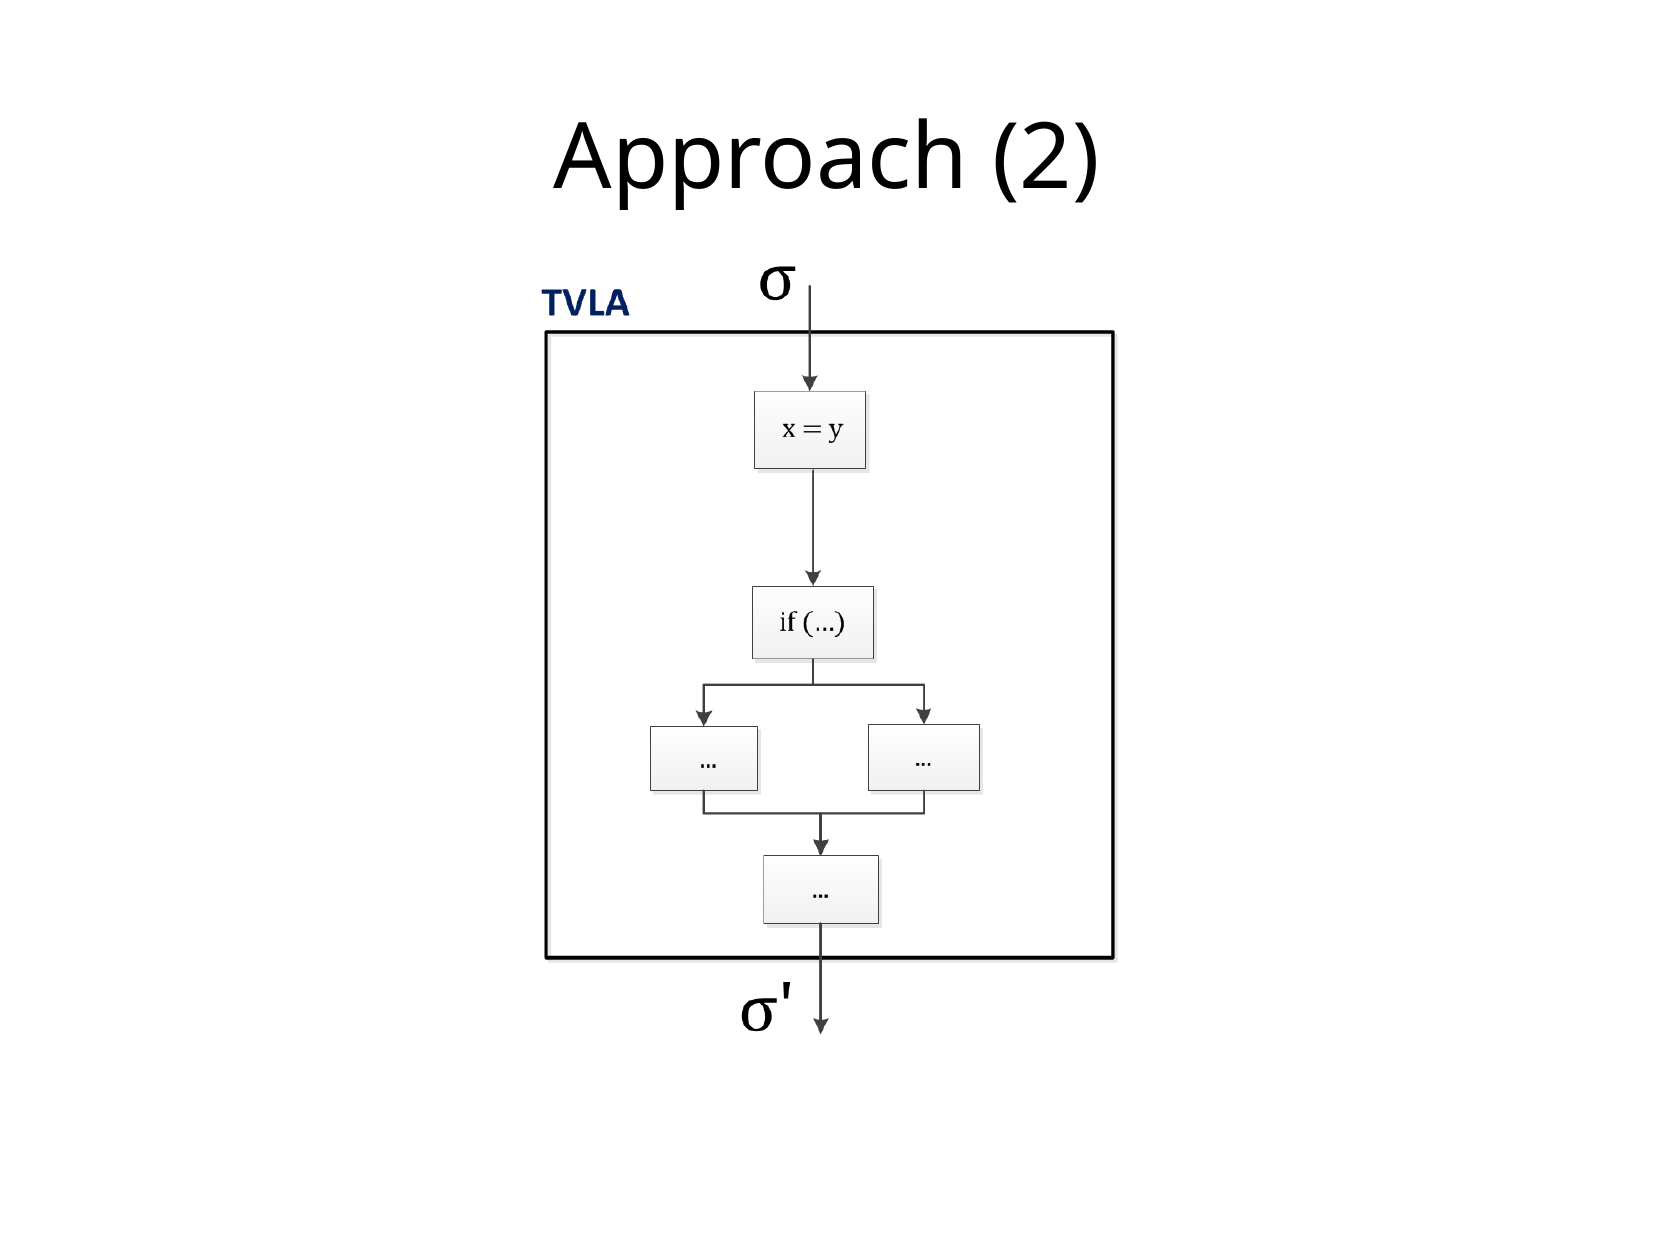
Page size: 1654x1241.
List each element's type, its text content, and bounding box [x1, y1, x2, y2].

picture [506, 225, 1152, 1051]
title Approach (2) [82, 49, 1571, 257]
